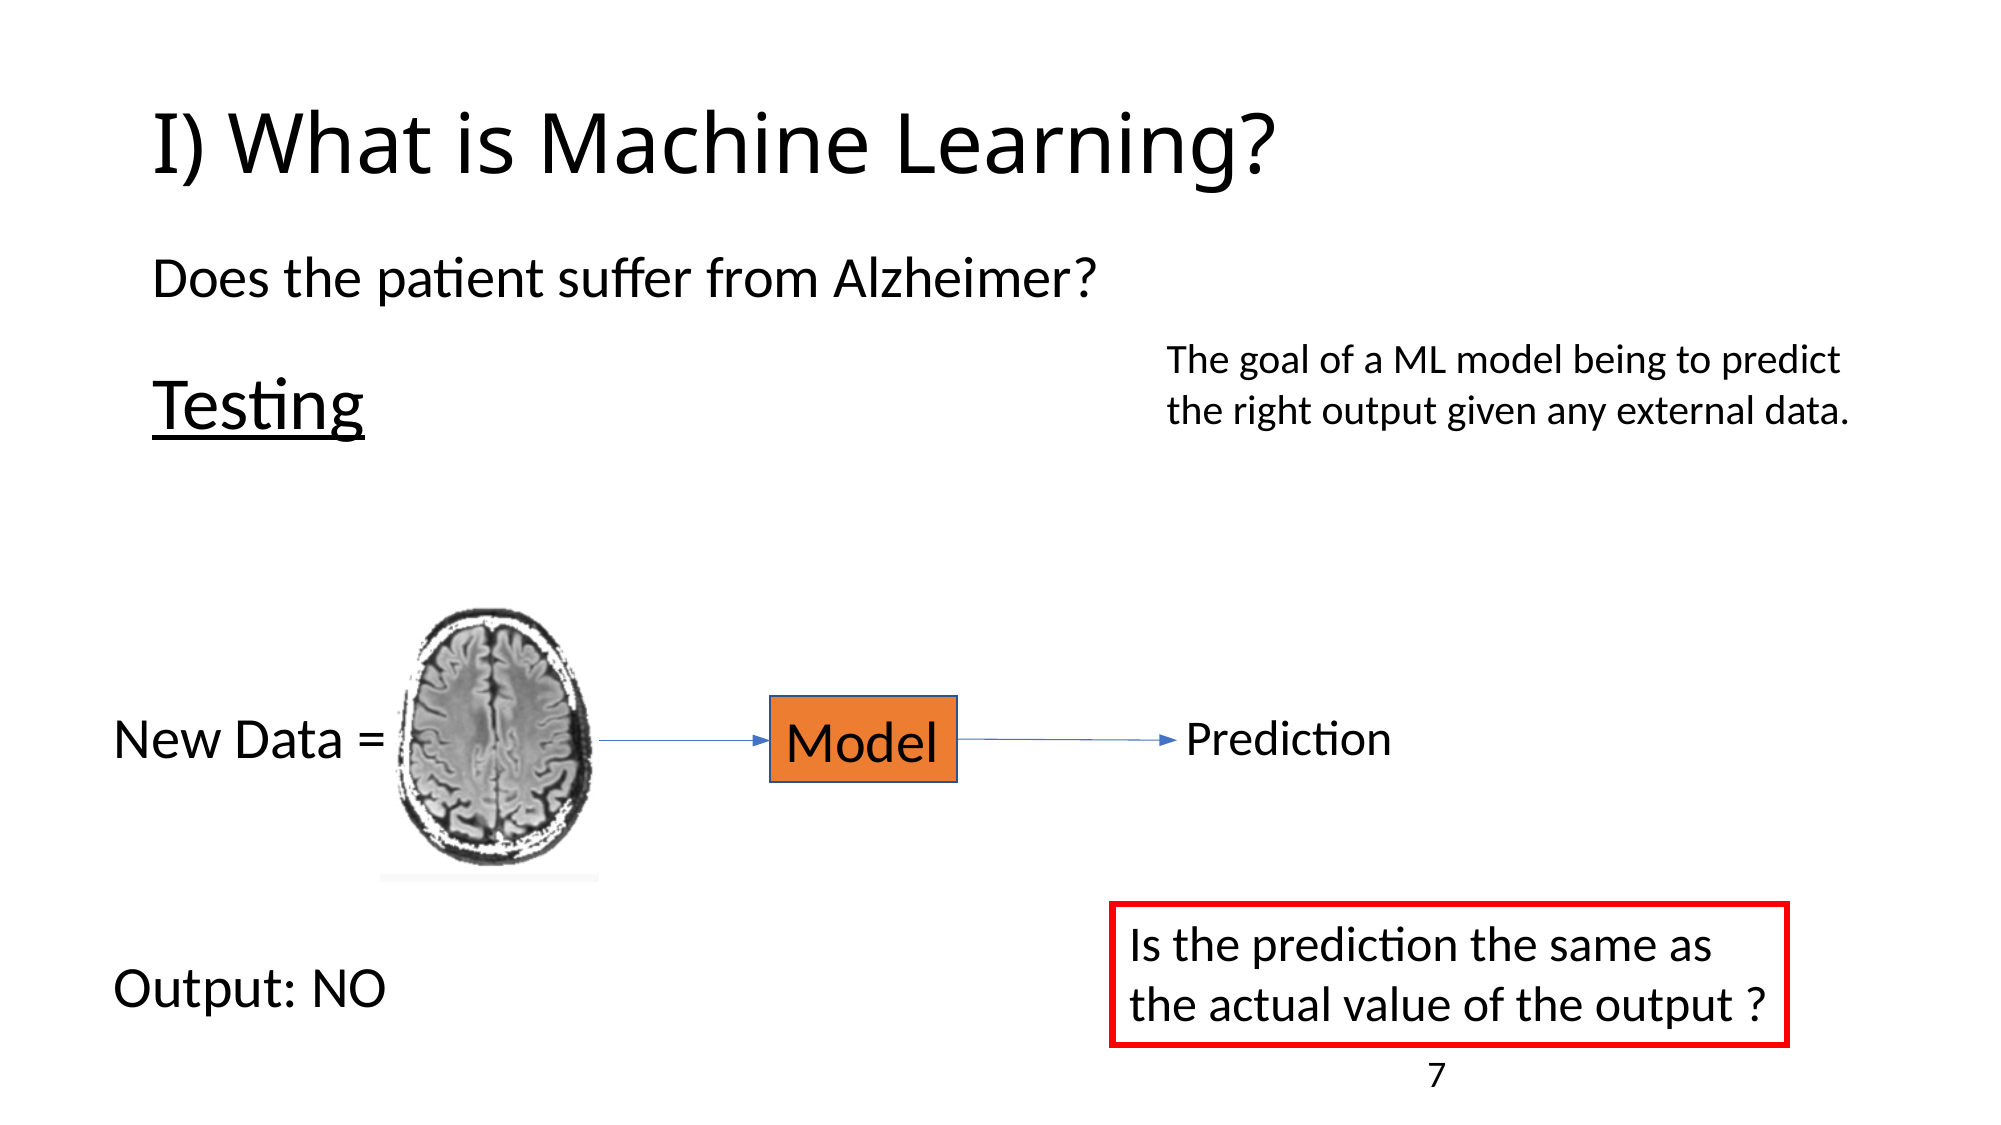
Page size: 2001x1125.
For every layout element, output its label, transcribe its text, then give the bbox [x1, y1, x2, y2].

text_box Does the patient suffer from Alzheimer? [137, 231, 1186, 318]
text_box Prediction [1170, 697, 1501, 774]
text_box Output: NO [98, 941, 477, 1028]
text_box Testing [137, 347, 593, 454]
title I) What is Machine Learning? [137, 38, 1863, 256]
text_box New Data = [98, 692, 406, 779]
picture [380, 589, 599, 882]
text_box The goal of a ML model being to predict the right output given any external data. [1151, 324, 1914, 441]
text_box Model [770, 696, 958, 783]
text_box Is the prediction the same as the actual value of the output ? [1116, 907, 1784, 1041]
text_box [1412, 1042, 1863, 1103]
